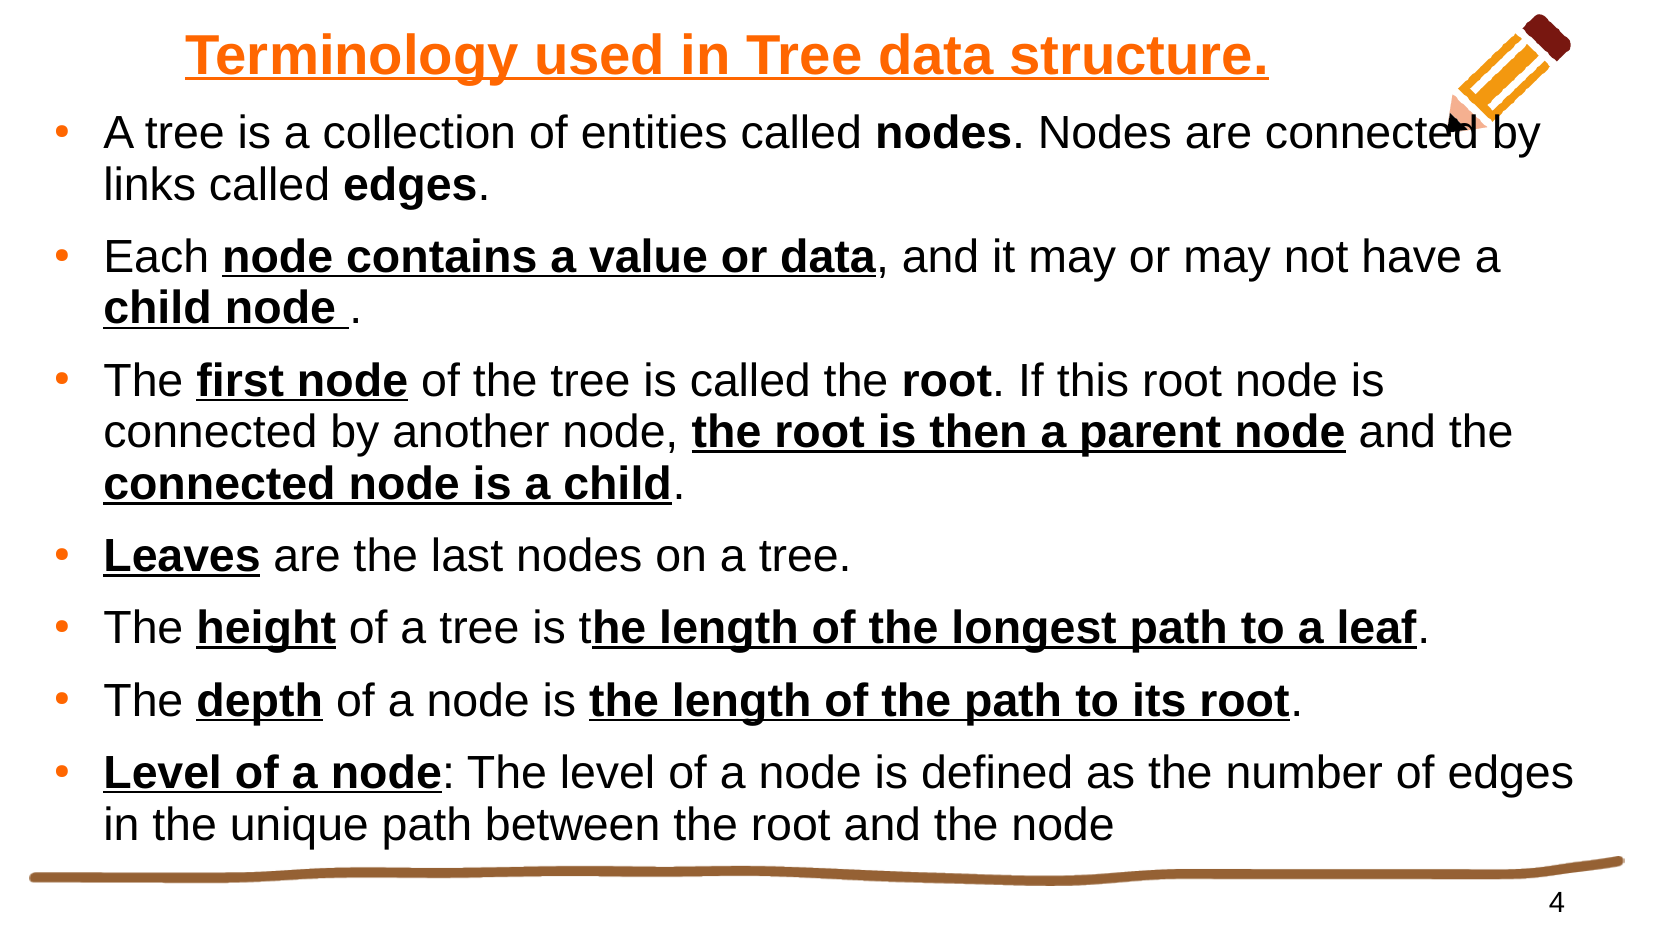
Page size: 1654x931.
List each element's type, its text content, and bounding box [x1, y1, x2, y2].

list A tree is a collection of entities called nodes. Nodes are connected by links called edges. Each node contains a value or data, and it may or may not have a child node . The first node of the tree is called the root. If this root node is connected by another node, the root is then a parent node and the connected node is a child. Leaves are the last nodes on a tree. The height of a tree is the length of the longest path to a leaf. The depth of a node is the length of the path to its root. Level of a node: The level of a node is defined as the number of edges in the unique path between the root and the node [37, 106, 1576, 857]
picture [29, 856, 1625, 886]
picture [1446, 14, 1571, 106]
title Terminology used in Tree data structure. [48, 3, 1407, 106]
